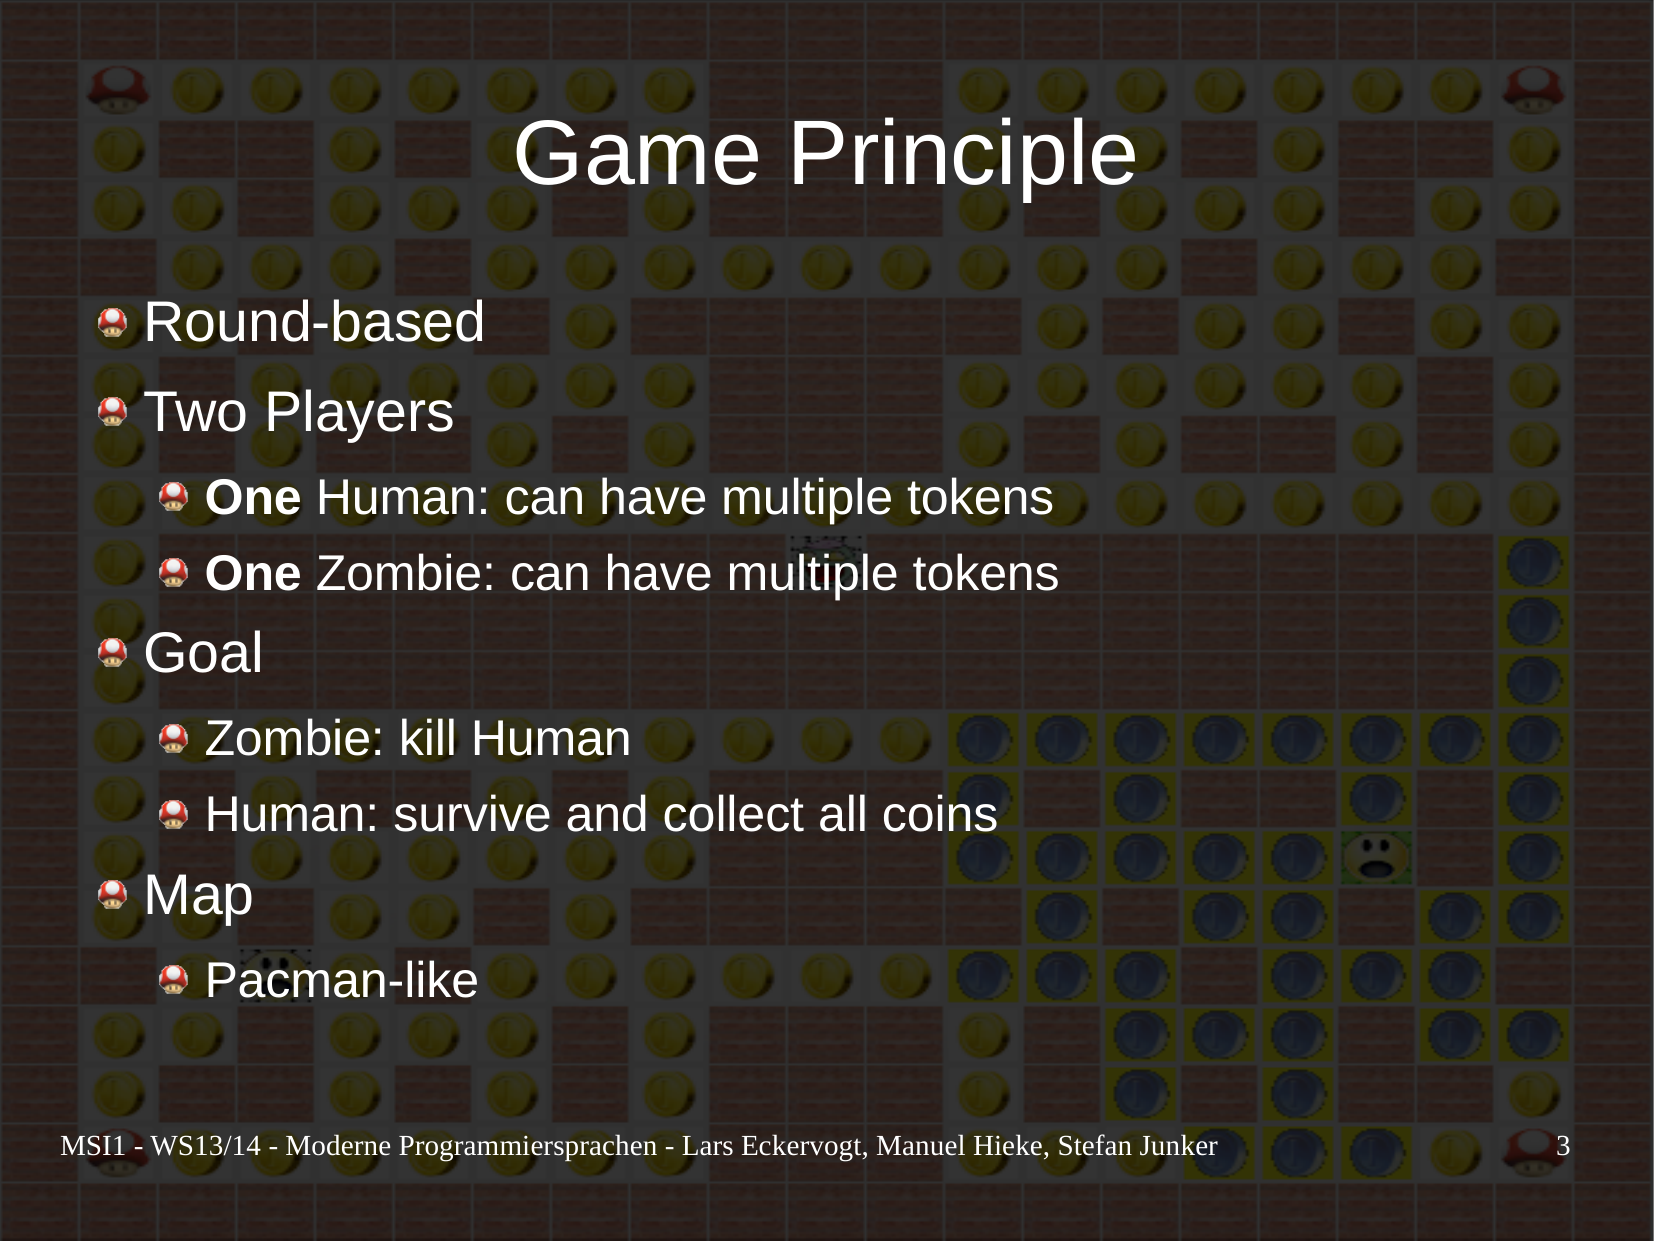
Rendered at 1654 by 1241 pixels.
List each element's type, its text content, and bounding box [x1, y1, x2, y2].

title Game Principle [82, 49, 1571, 257]
picture [0, 0, 1654, 1241]
list Round-based Two Players One Human: can have multiple tokens One Zombie: can have multiple tokens Goal Zombie: kill Human Human: survive and collect all coins Map Pacman-like [82, 290, 1571, 1010]
